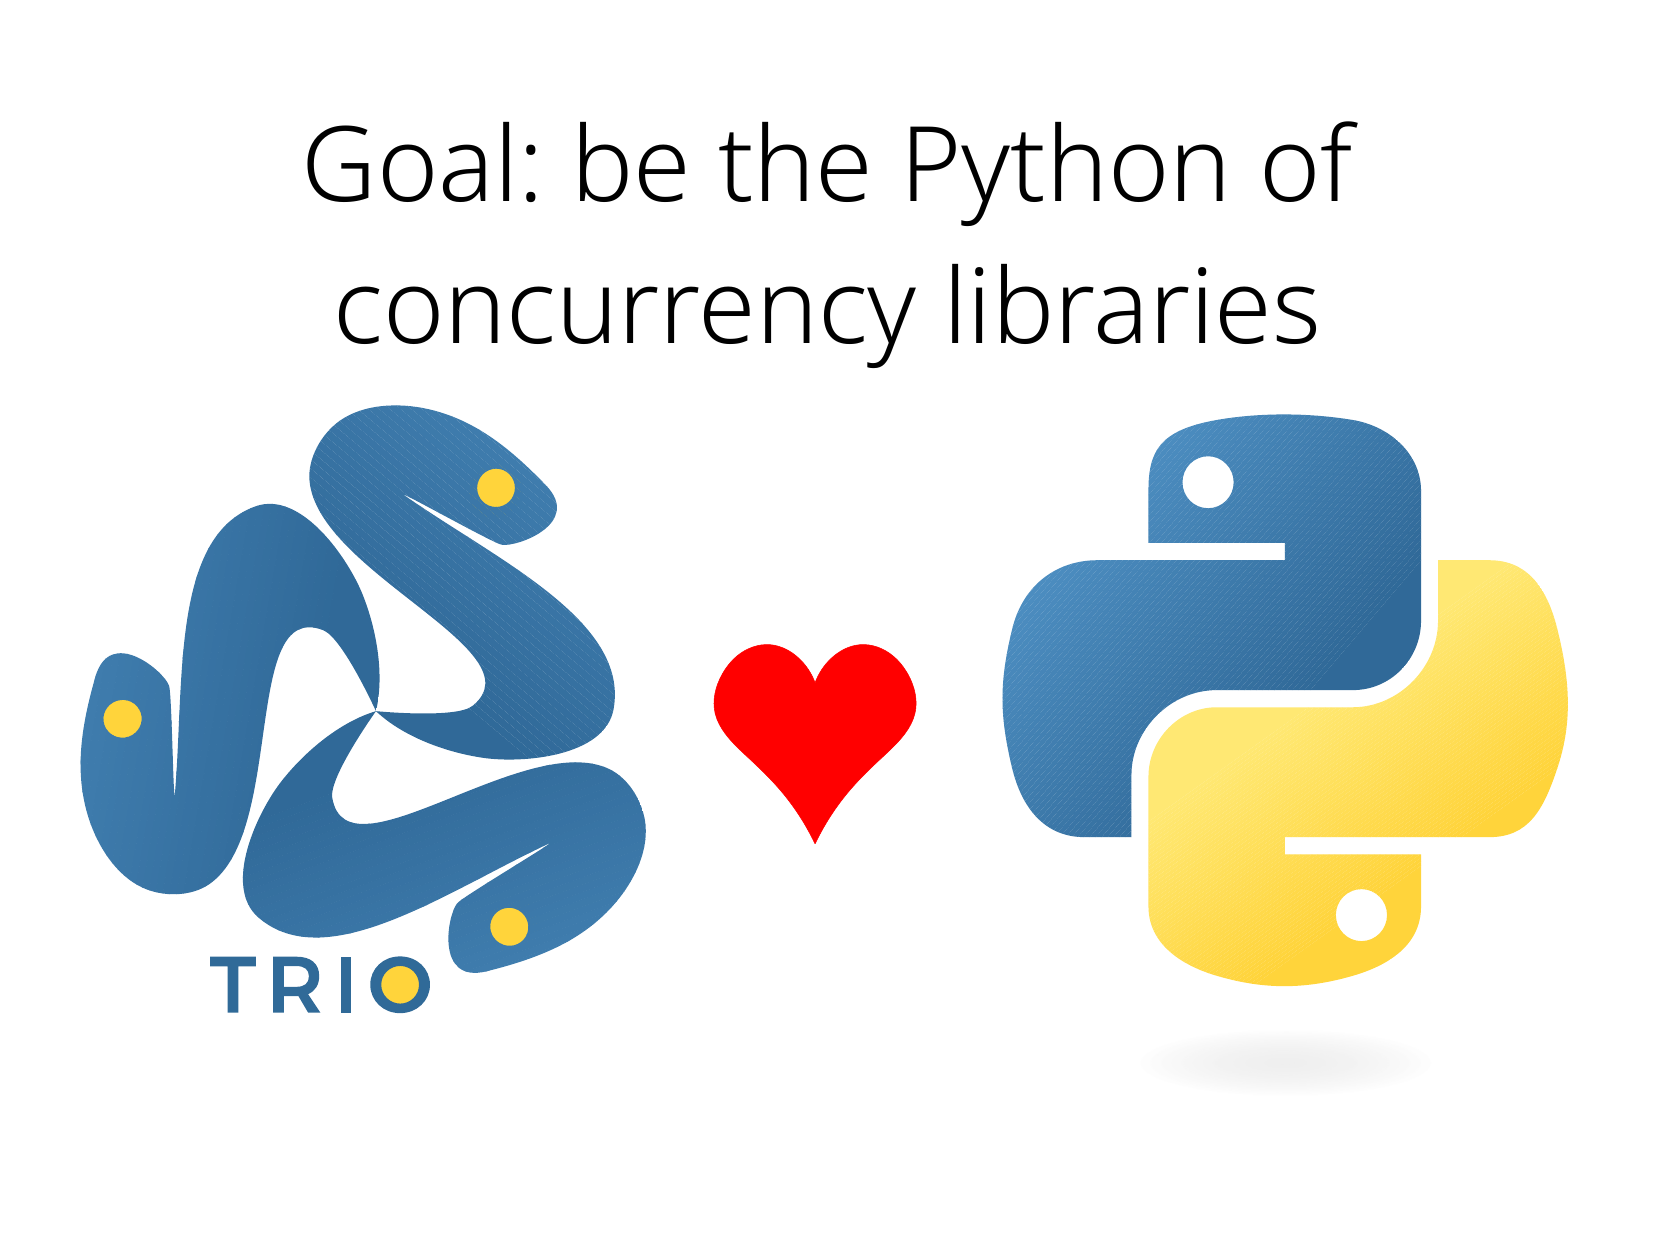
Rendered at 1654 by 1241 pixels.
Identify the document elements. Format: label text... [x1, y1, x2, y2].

picture [707, 633, 922, 848]
picture [68, 400, 658, 1022]
picture [968, 380, 1603, 1134]
text_box Goal: be the Python of concurrency libraries [103, 82, 1553, 419]
